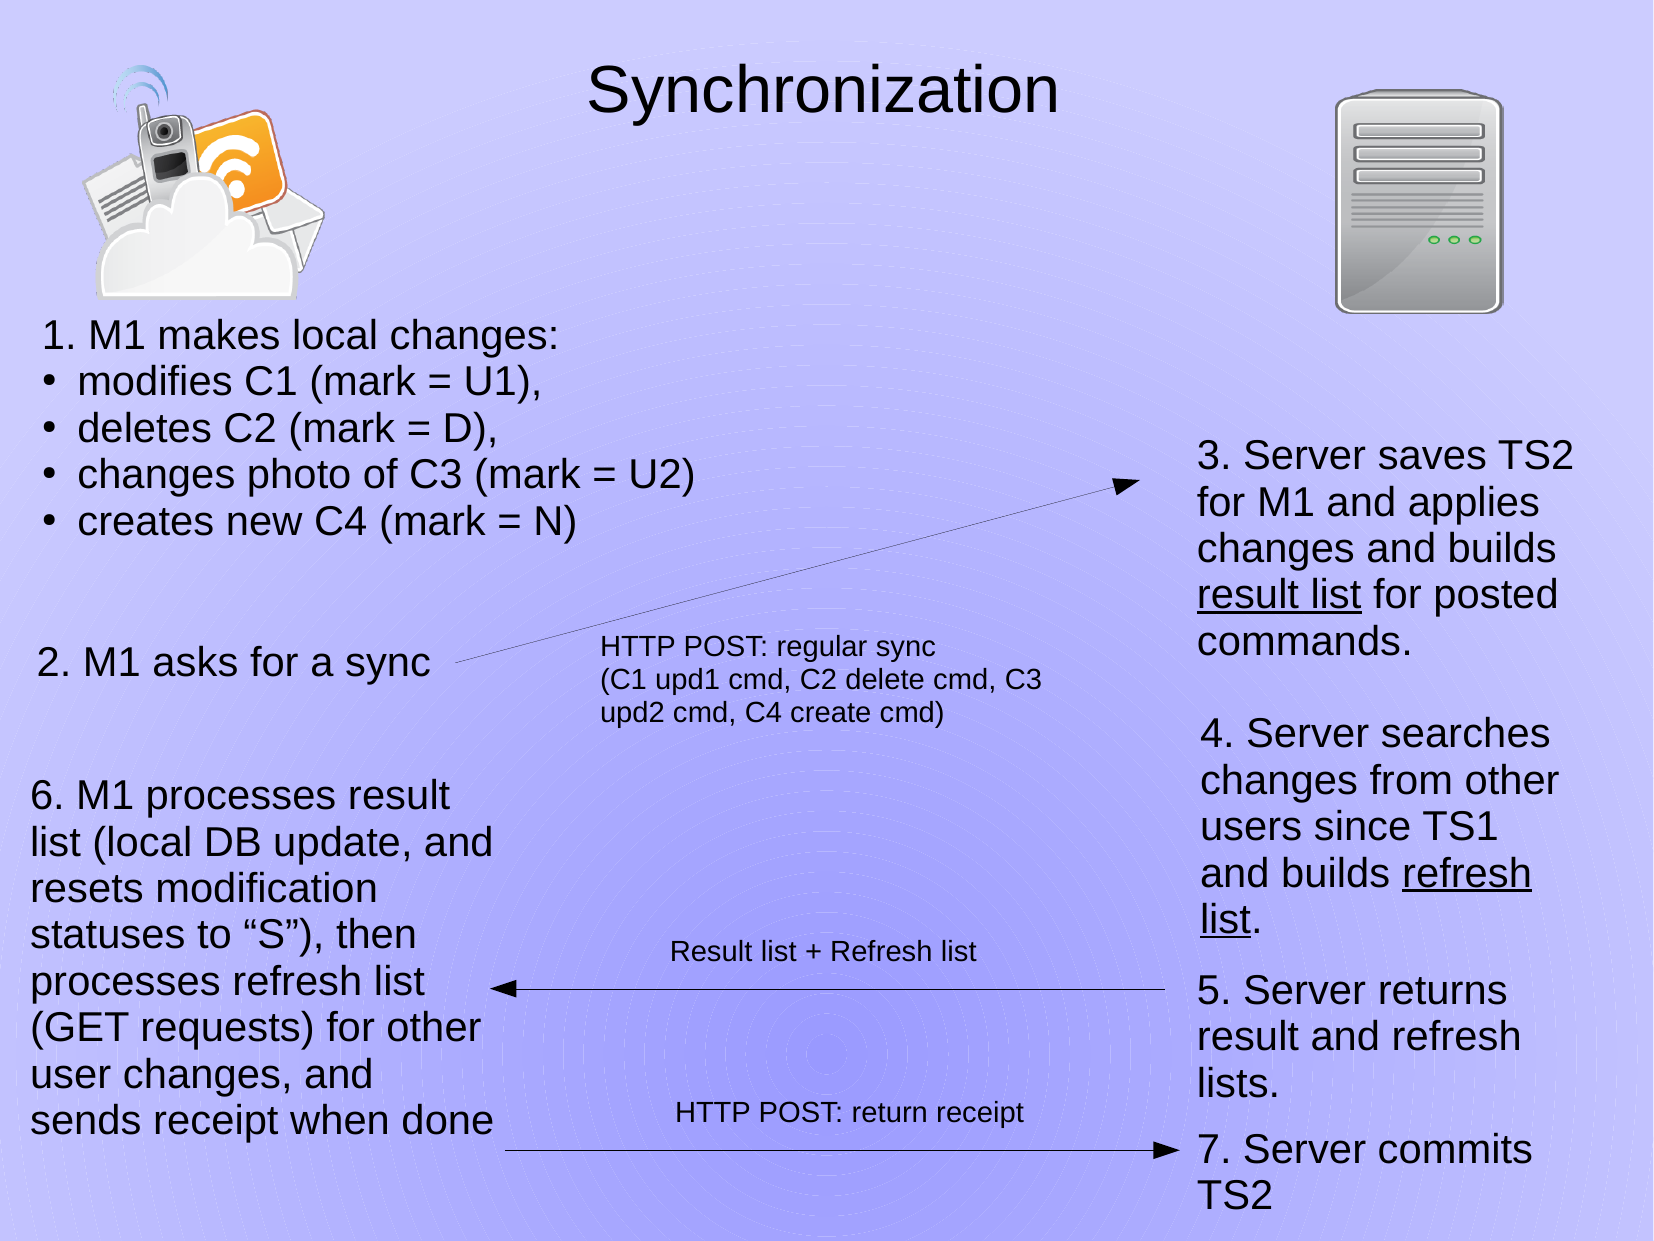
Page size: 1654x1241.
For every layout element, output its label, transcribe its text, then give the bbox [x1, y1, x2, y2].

text_box 3. Server saves TS2 for M1 and applies changes and builds result list for posted commands. [1196, 431, 1621, 665]
text_box 6. M1 processes result list (local DB update, and resets modification statuses to “S”), then processes refresh list (GET requests) for other user changes, and sends receipt when done [30, 771, 496, 1144]
picture [1335, 89, 1504, 314]
text_box Result list + Refresh list [669, 928, 1048, 974]
text_box 7. Server commits TS2 [1196, 1102, 1576, 1241]
text_box 2. M1 asks for a sync [36, 624, 445, 700]
text_box Synchronization [86, 29, 1576, 151]
text_box 1. M1 makes local changes: modifies C1 (mark = U1), deletes C2 (mark = D), changes photo of C3 (mark = U2) creates new C4 (mark = N) [41, 285, 736, 571]
picture [82, 65, 331, 285]
text_box HTTP POST: regular sync (C1 upd1 cmd, C2 delete cmd, C3 upd2 cmd, C4 create cmd) [600, 630, 1081, 729]
text_box 5. Server returns result and refresh lists. [1196, 966, 1576, 1102]
text_box 4. Server searches changes from other users since TS1 and builds refresh list. [1200, 709, 1579, 943]
text_box HTTP POST: return receipt [675, 1080, 1124, 1146]
